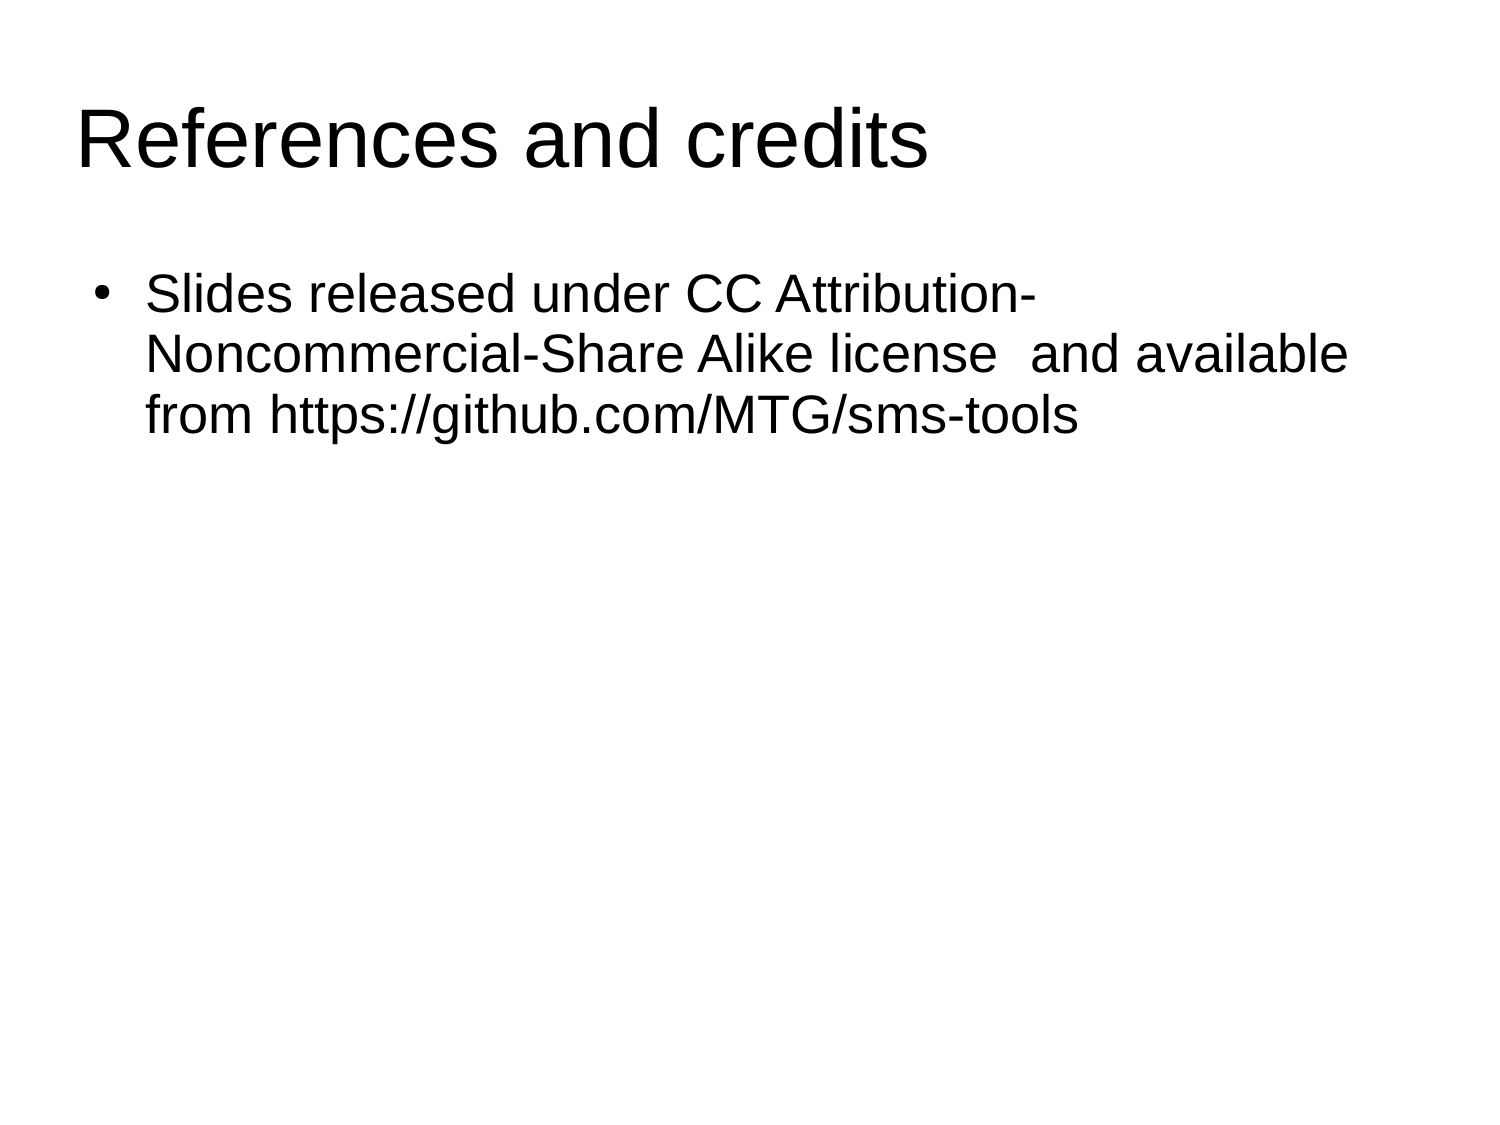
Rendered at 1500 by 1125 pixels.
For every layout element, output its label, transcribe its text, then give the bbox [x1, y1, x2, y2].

title References and credits [75, 44, 1425, 233]
list Slides released under CC Attribution-Noncommercial-Share Alike license and available from https://github.com/MTG/sms-tools [75, 263, 1425, 916]
